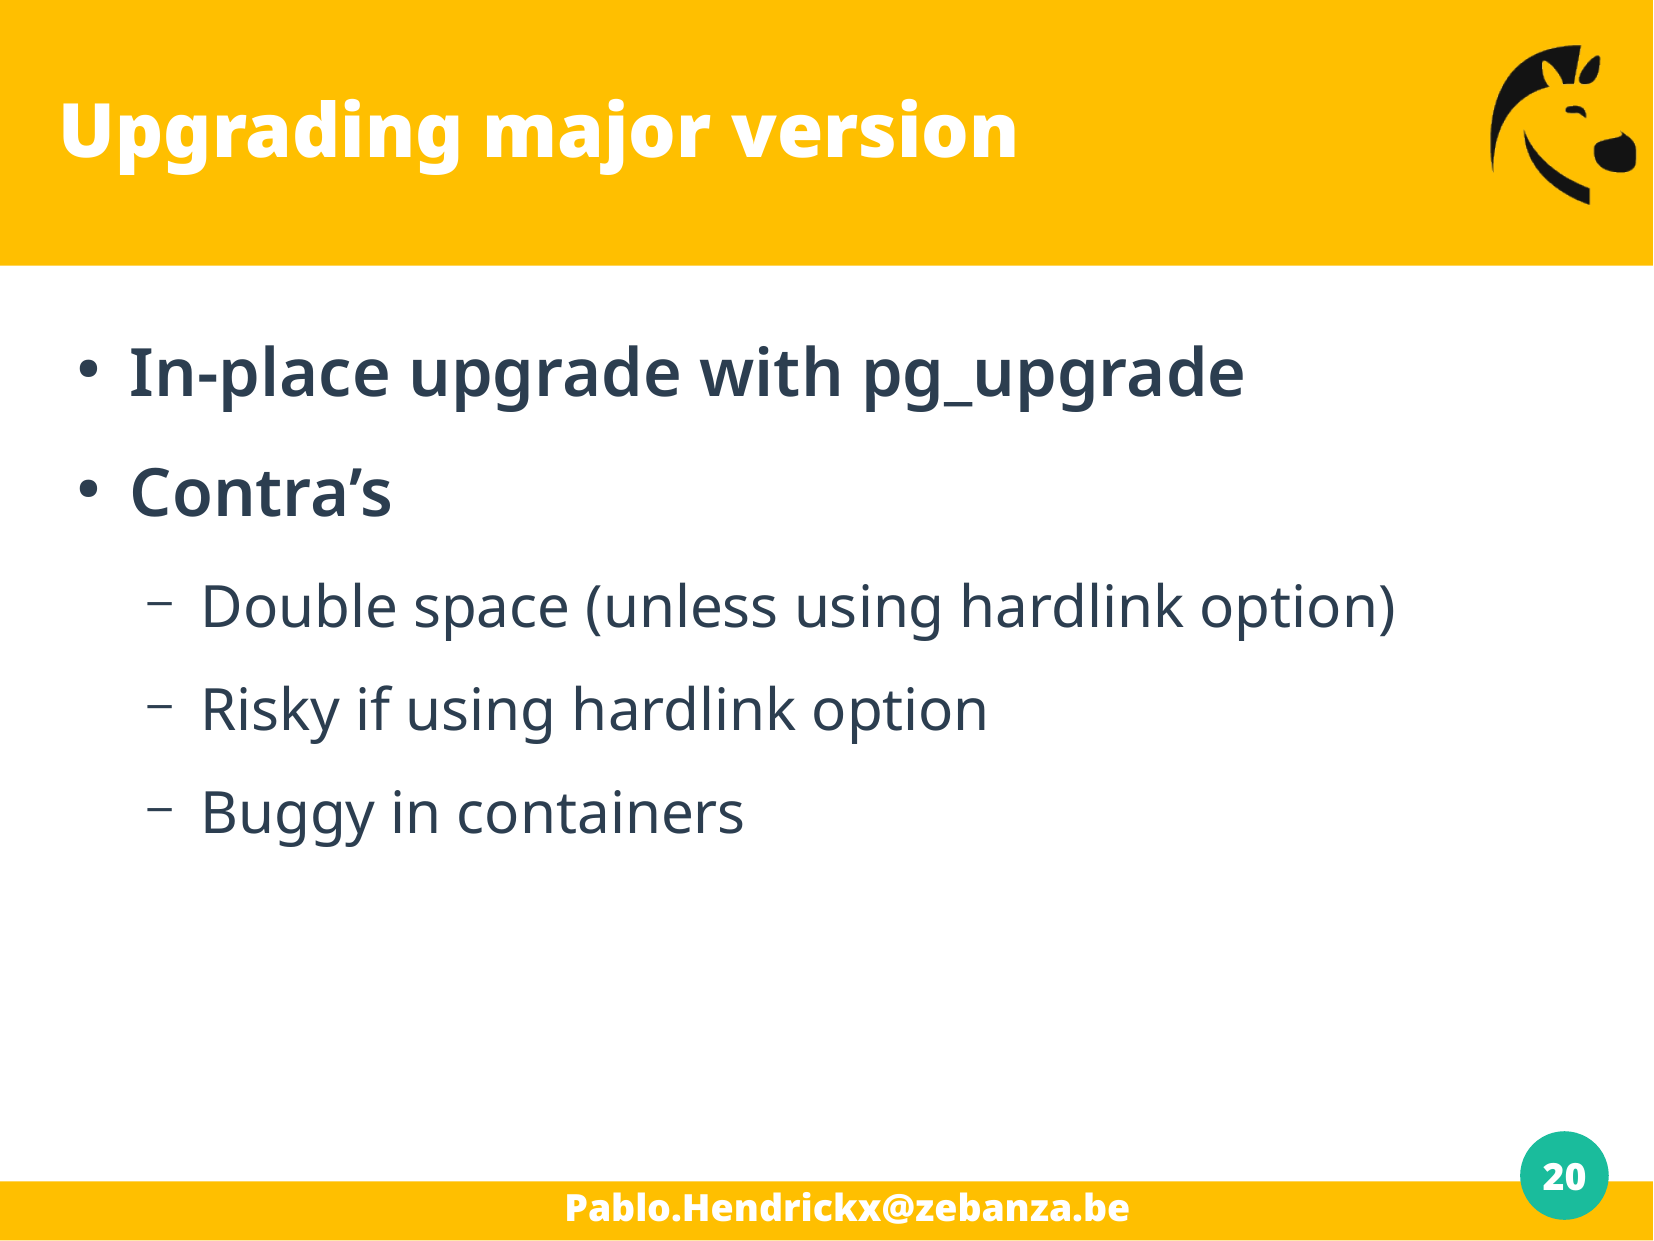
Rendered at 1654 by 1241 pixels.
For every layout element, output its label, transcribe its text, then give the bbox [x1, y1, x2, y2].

title Upgrading major version [58, 49, 1594, 207]
list In-place upgrade with pg_upgrade Contra’s Double space (unless using hardlink option) Risky if using hardlink option Buggy in containers [58, 324, 1594, 1152]
picture [1410, 0, 1654, 241]
